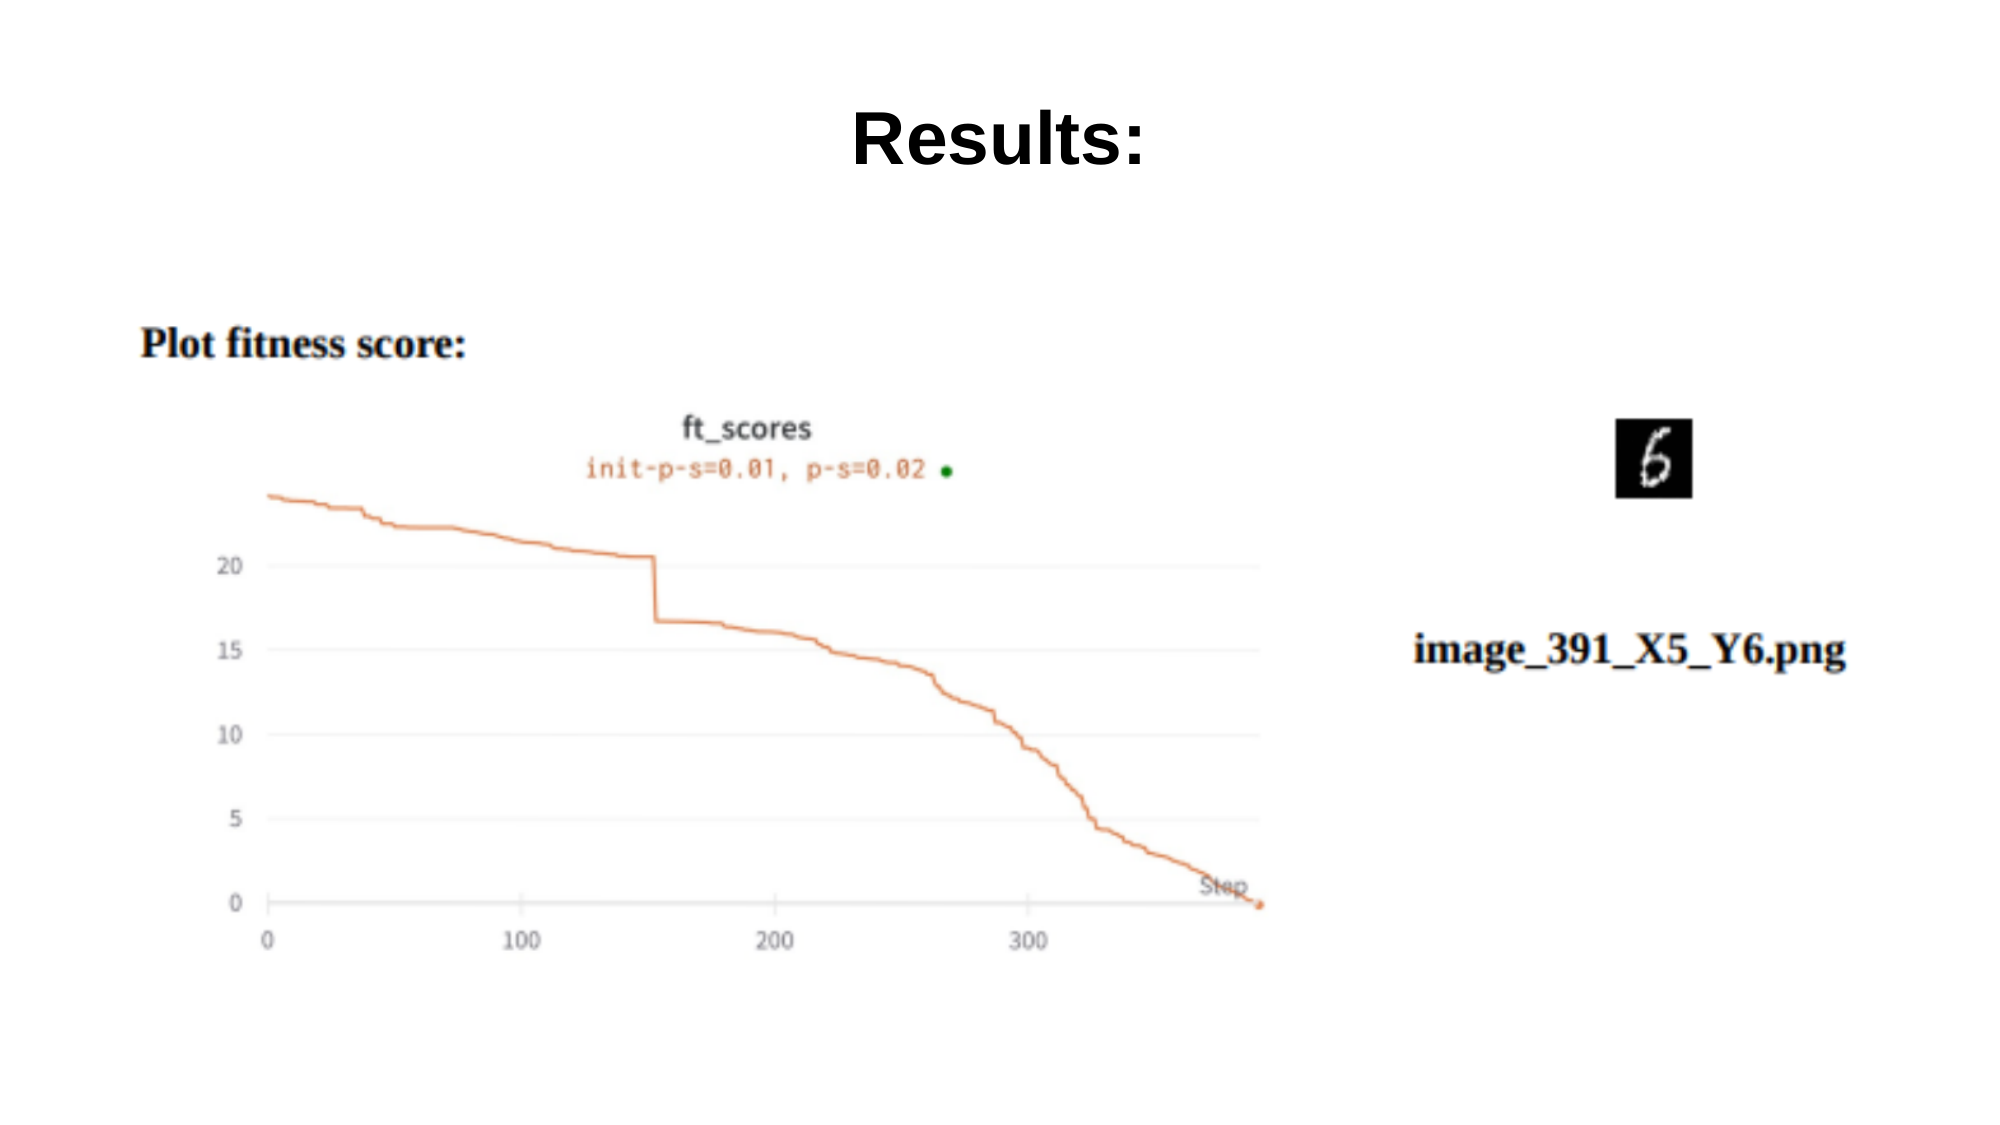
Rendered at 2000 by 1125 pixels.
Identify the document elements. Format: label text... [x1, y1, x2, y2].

title Results: [99, 44, 1900, 233]
picture [99, 181, 1980, 1044]
